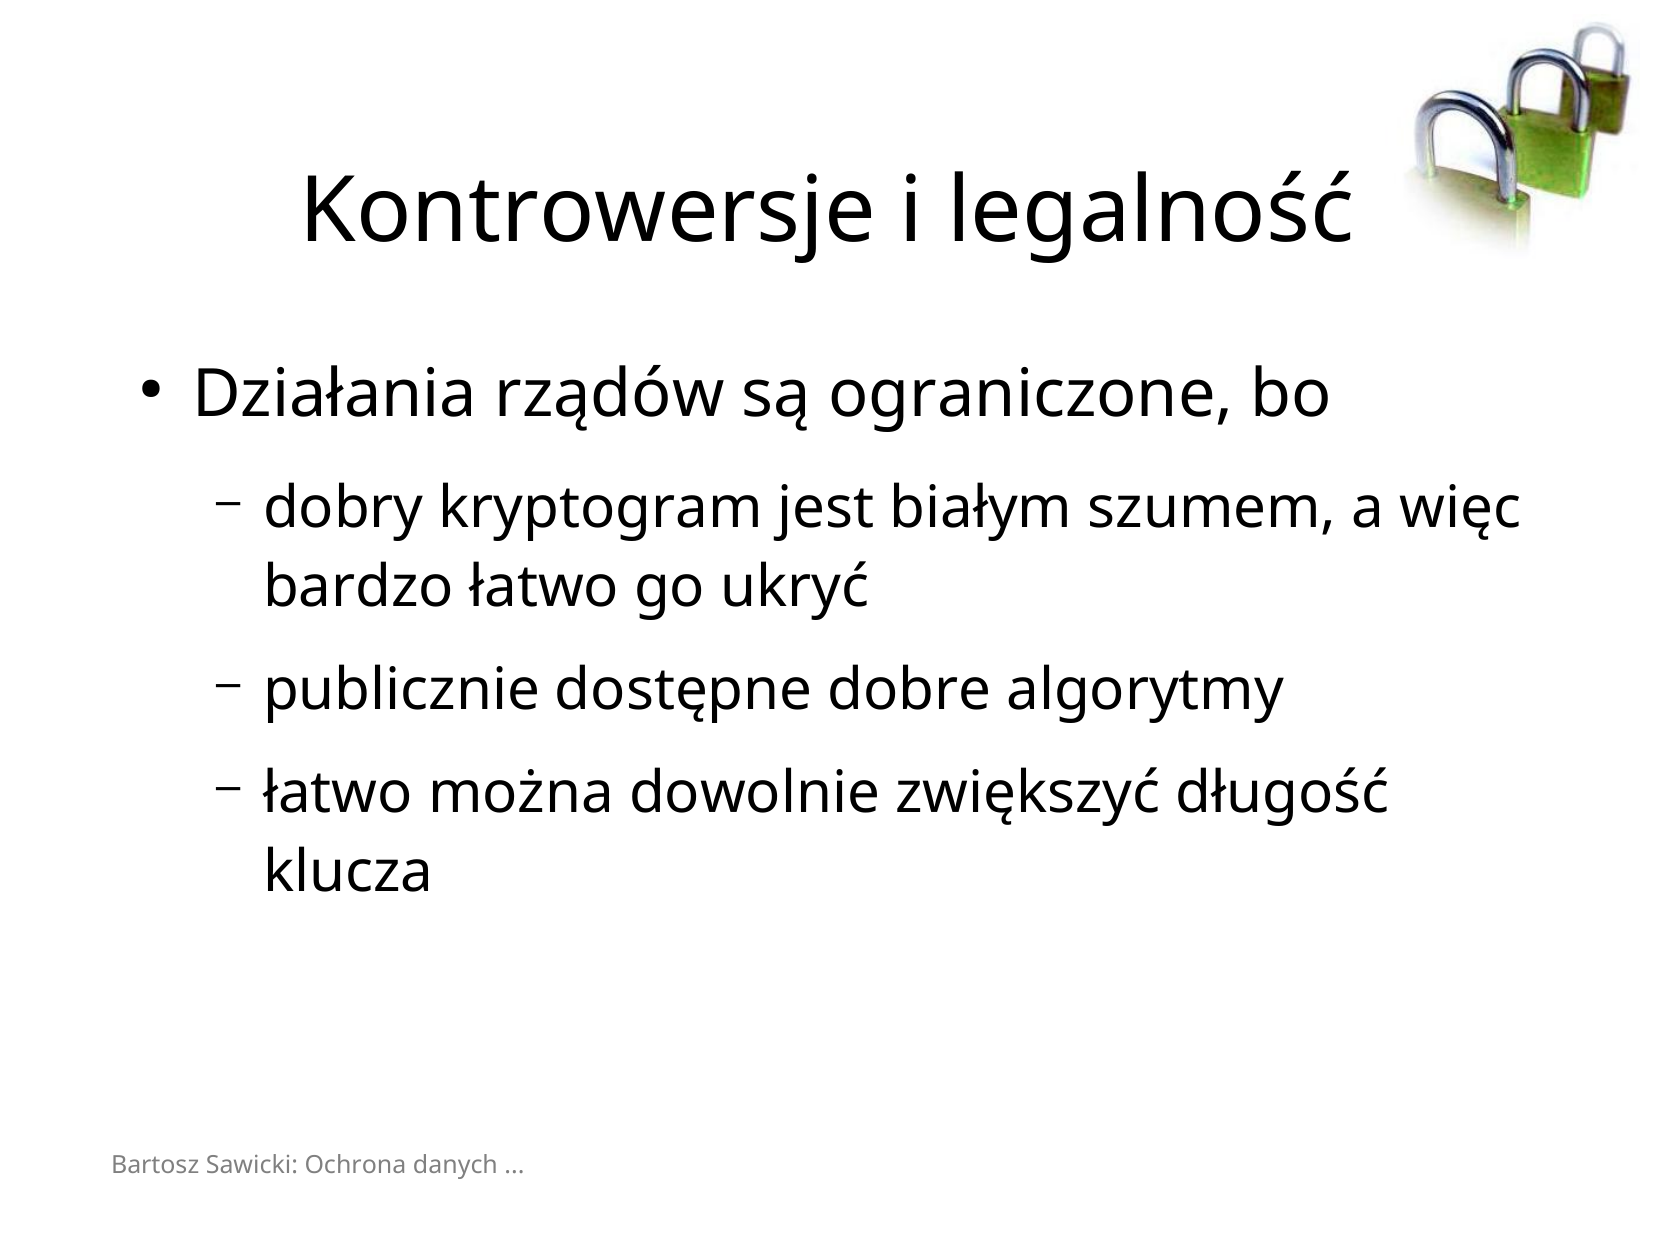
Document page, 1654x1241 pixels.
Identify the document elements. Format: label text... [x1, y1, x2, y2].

picture [1385, 14, 1640, 266]
title Kontrowersje i legalność [121, 102, 1534, 311]
list Działania rządów są ograniczone, bo dobry kryptogram jest białym szumem, a więc bardzo łatwo go ukryć publicznie dostępne dobre algorytmy łatwo można dowolnie zwiększyć długość klucza [121, 344, 1534, 1127]
